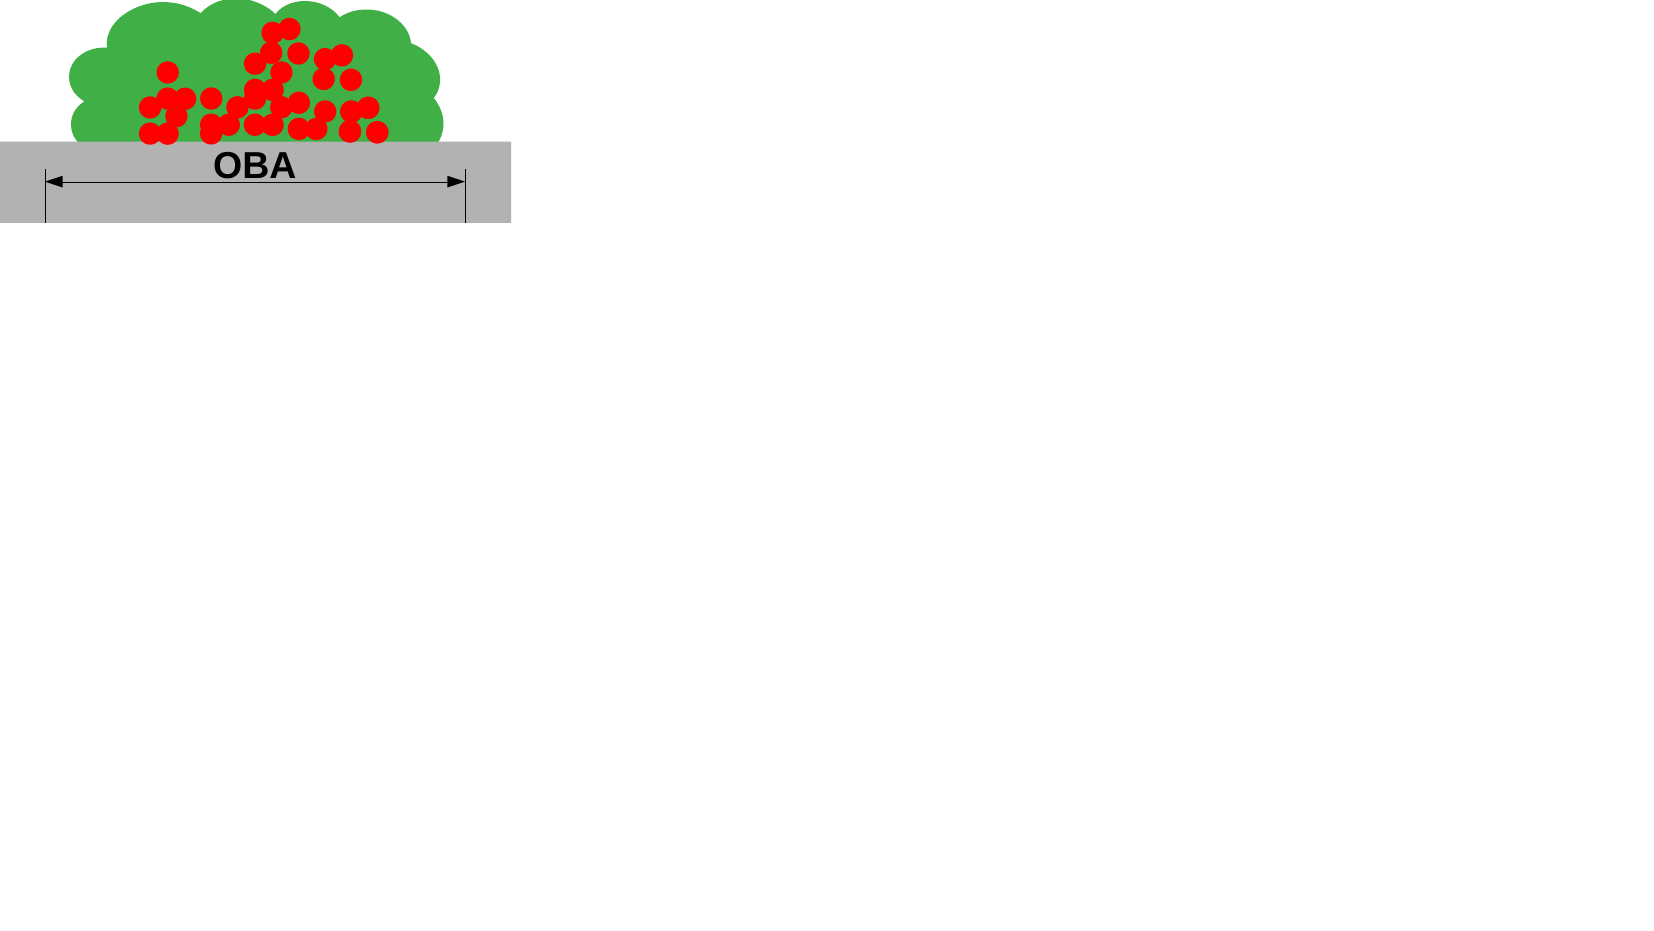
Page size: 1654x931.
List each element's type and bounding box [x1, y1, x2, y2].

text_box [0, 0, 512, 223]
text_box [46, 182, 465, 223]
